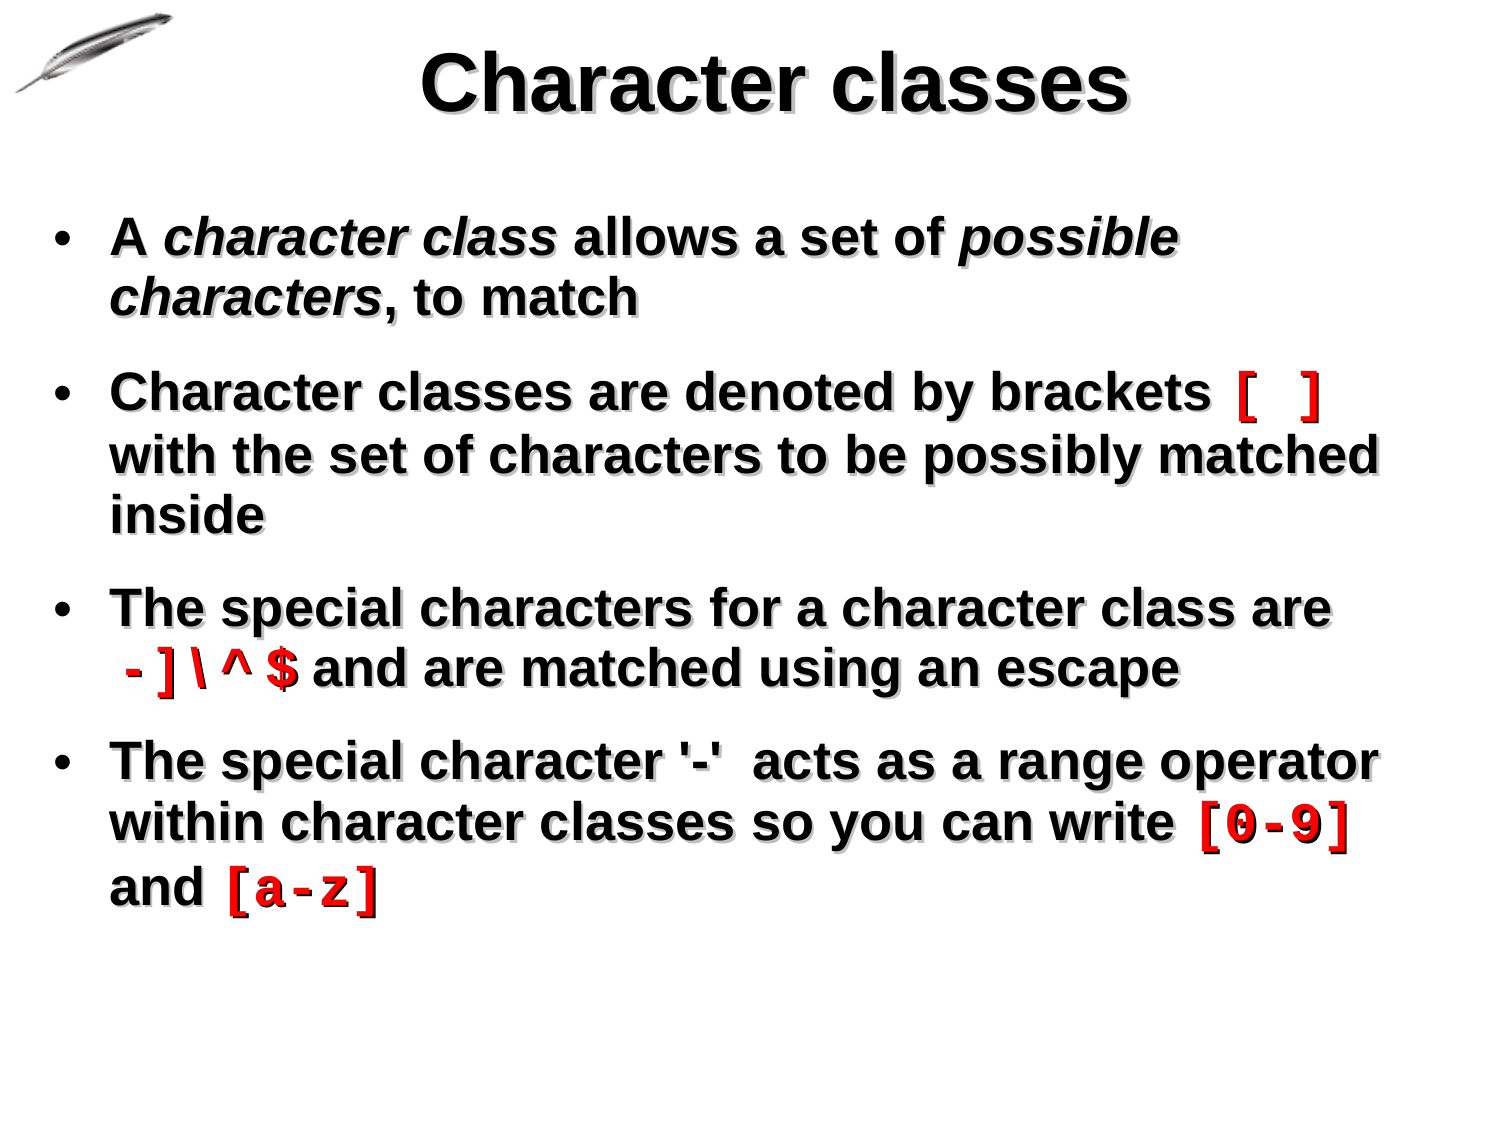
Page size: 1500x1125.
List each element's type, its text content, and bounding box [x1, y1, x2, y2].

list A character class allows a set of possible characters, to match Character classes are denoted by brackets [ ] with the set of characters to be possibly matched inside The special characters for a character class are - ] \ ^ $ and are matched using an escape The special character '-' acts as a range operator within character classes so you can write [0-9] and [a-z] [53, 207, 1447, 1084]
picture [11, 11, 179, 95]
title Character classes [419, 0, 1459, 176]
